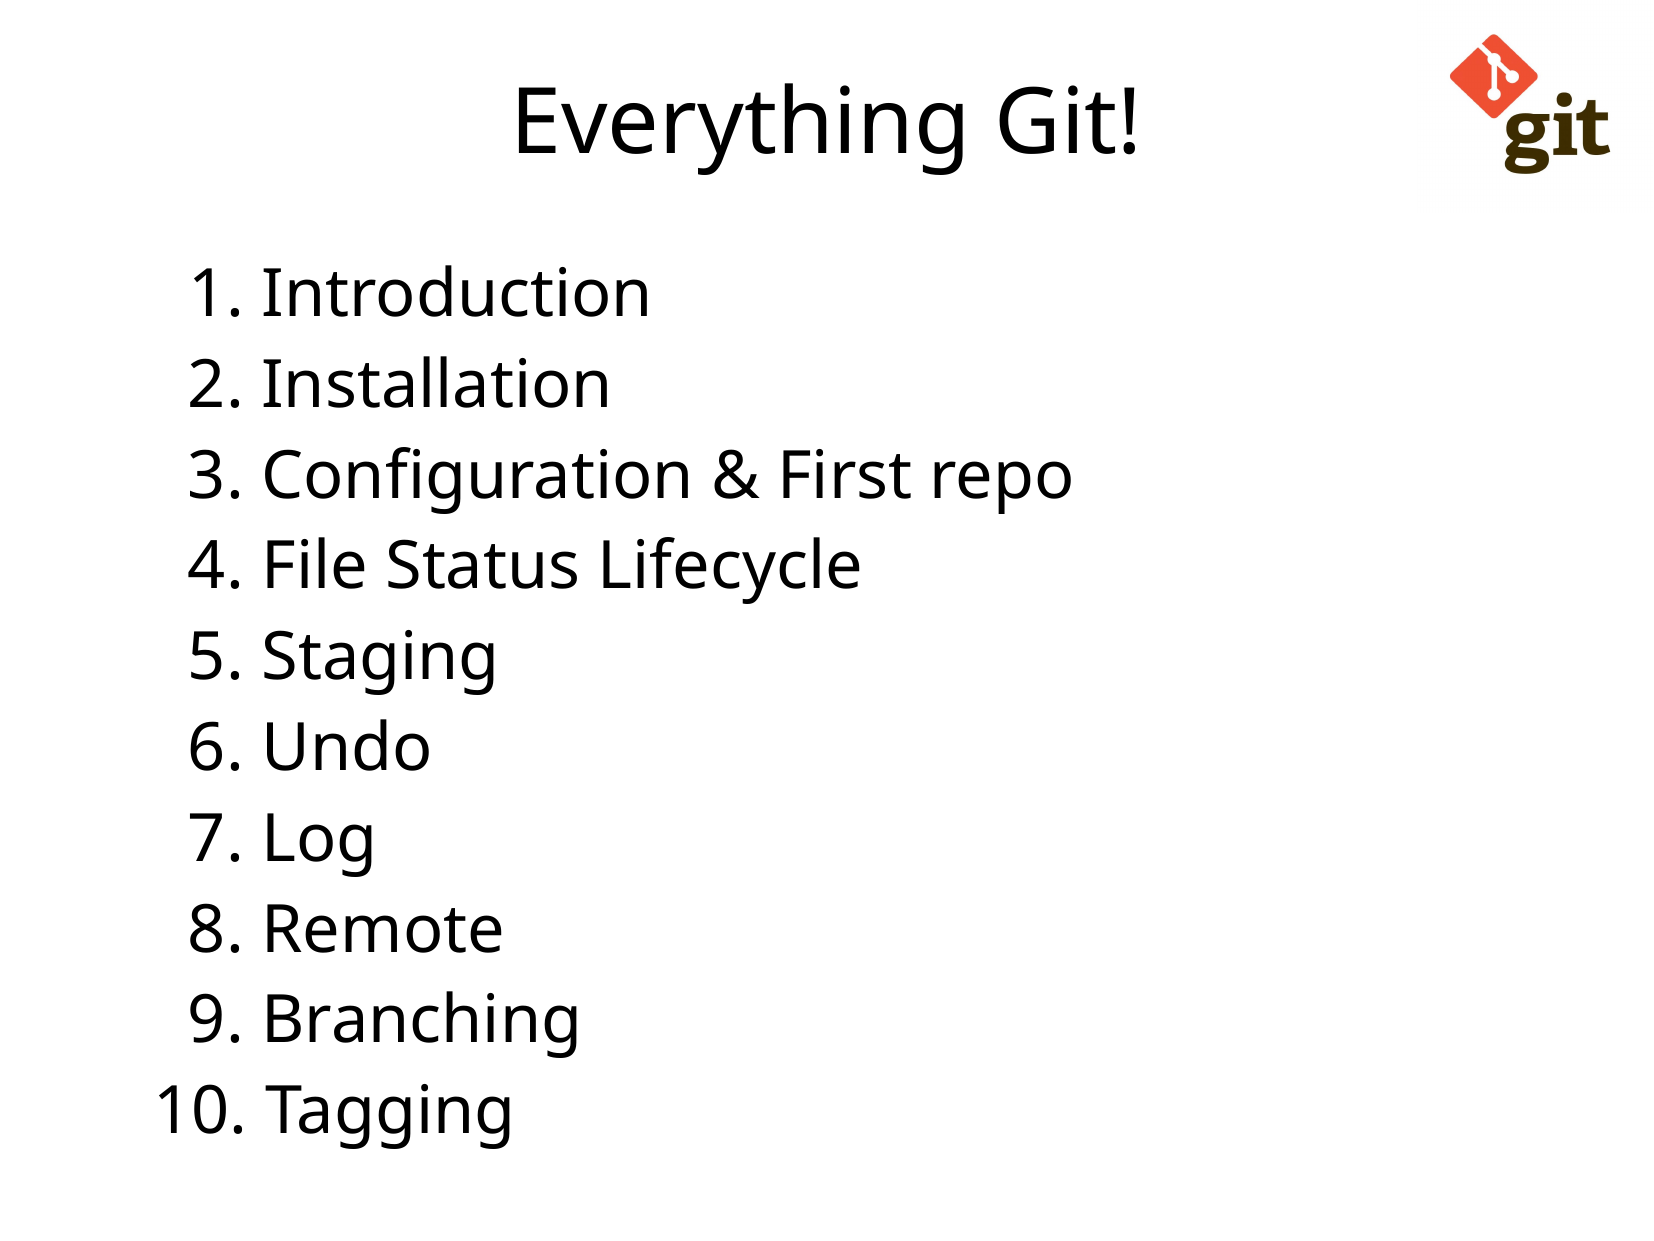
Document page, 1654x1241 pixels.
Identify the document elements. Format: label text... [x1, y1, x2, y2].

title Everything Git! [82, 47, 1571, 189]
picture [1417, 0, 1654, 213]
title 1. Introduction 2. Installation 3. Configuration & First repo 4. File Status Lifecycle 5. Staging 6. Undo 7. Log 8. Remote 9. Branching 10. Tagging [153, 209, 1512, 1190]
